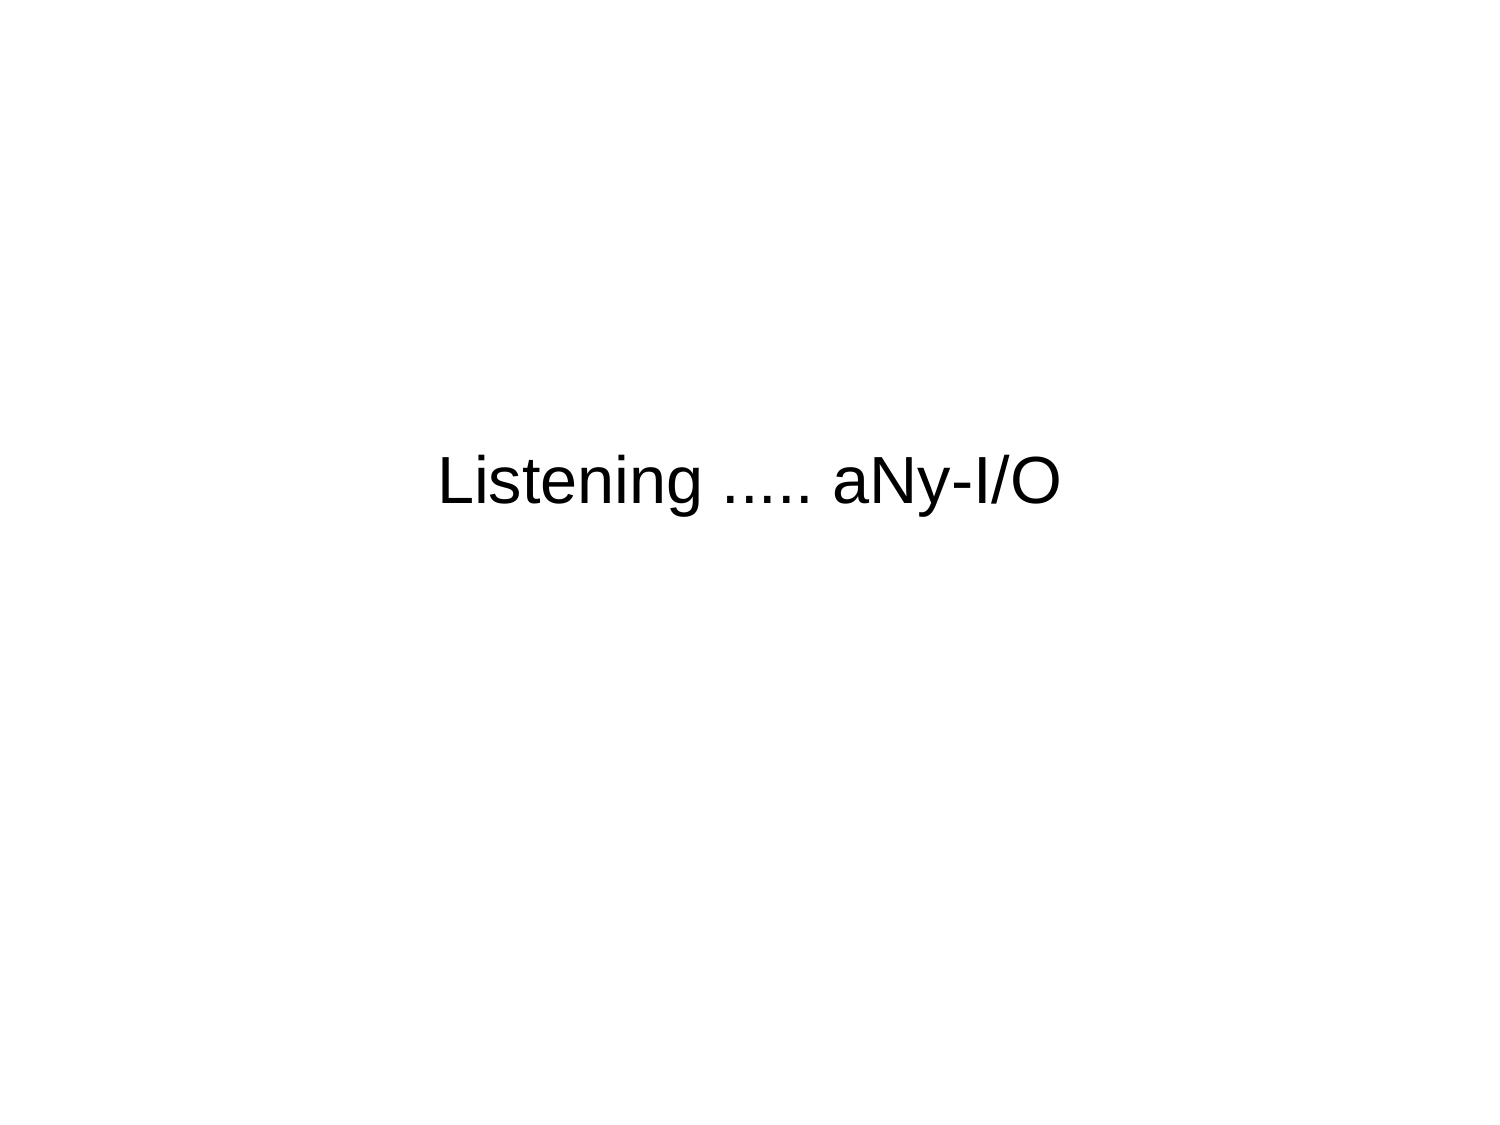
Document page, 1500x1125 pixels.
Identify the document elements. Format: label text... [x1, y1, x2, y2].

subtitle Listening ..... aNy-I/O [75, 44, 1425, 916]
